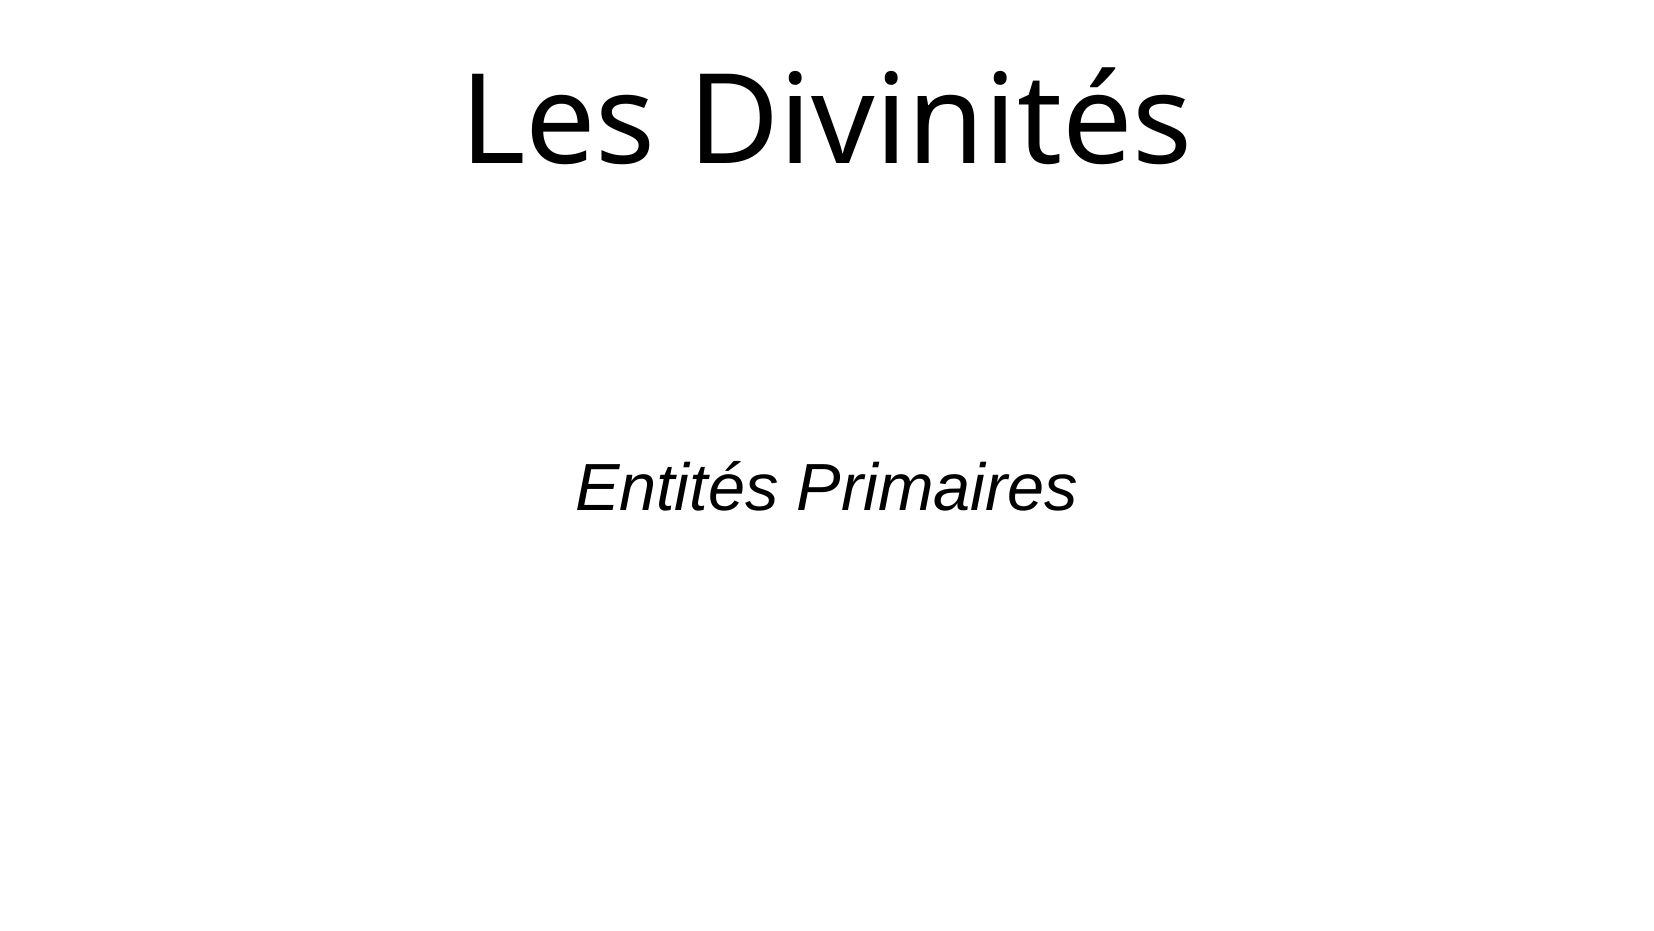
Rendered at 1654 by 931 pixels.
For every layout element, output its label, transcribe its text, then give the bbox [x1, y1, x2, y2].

title Les Divinités [82, 37, 1571, 193]
subtitle Entités Primaires [82, 217, 1571, 758]
